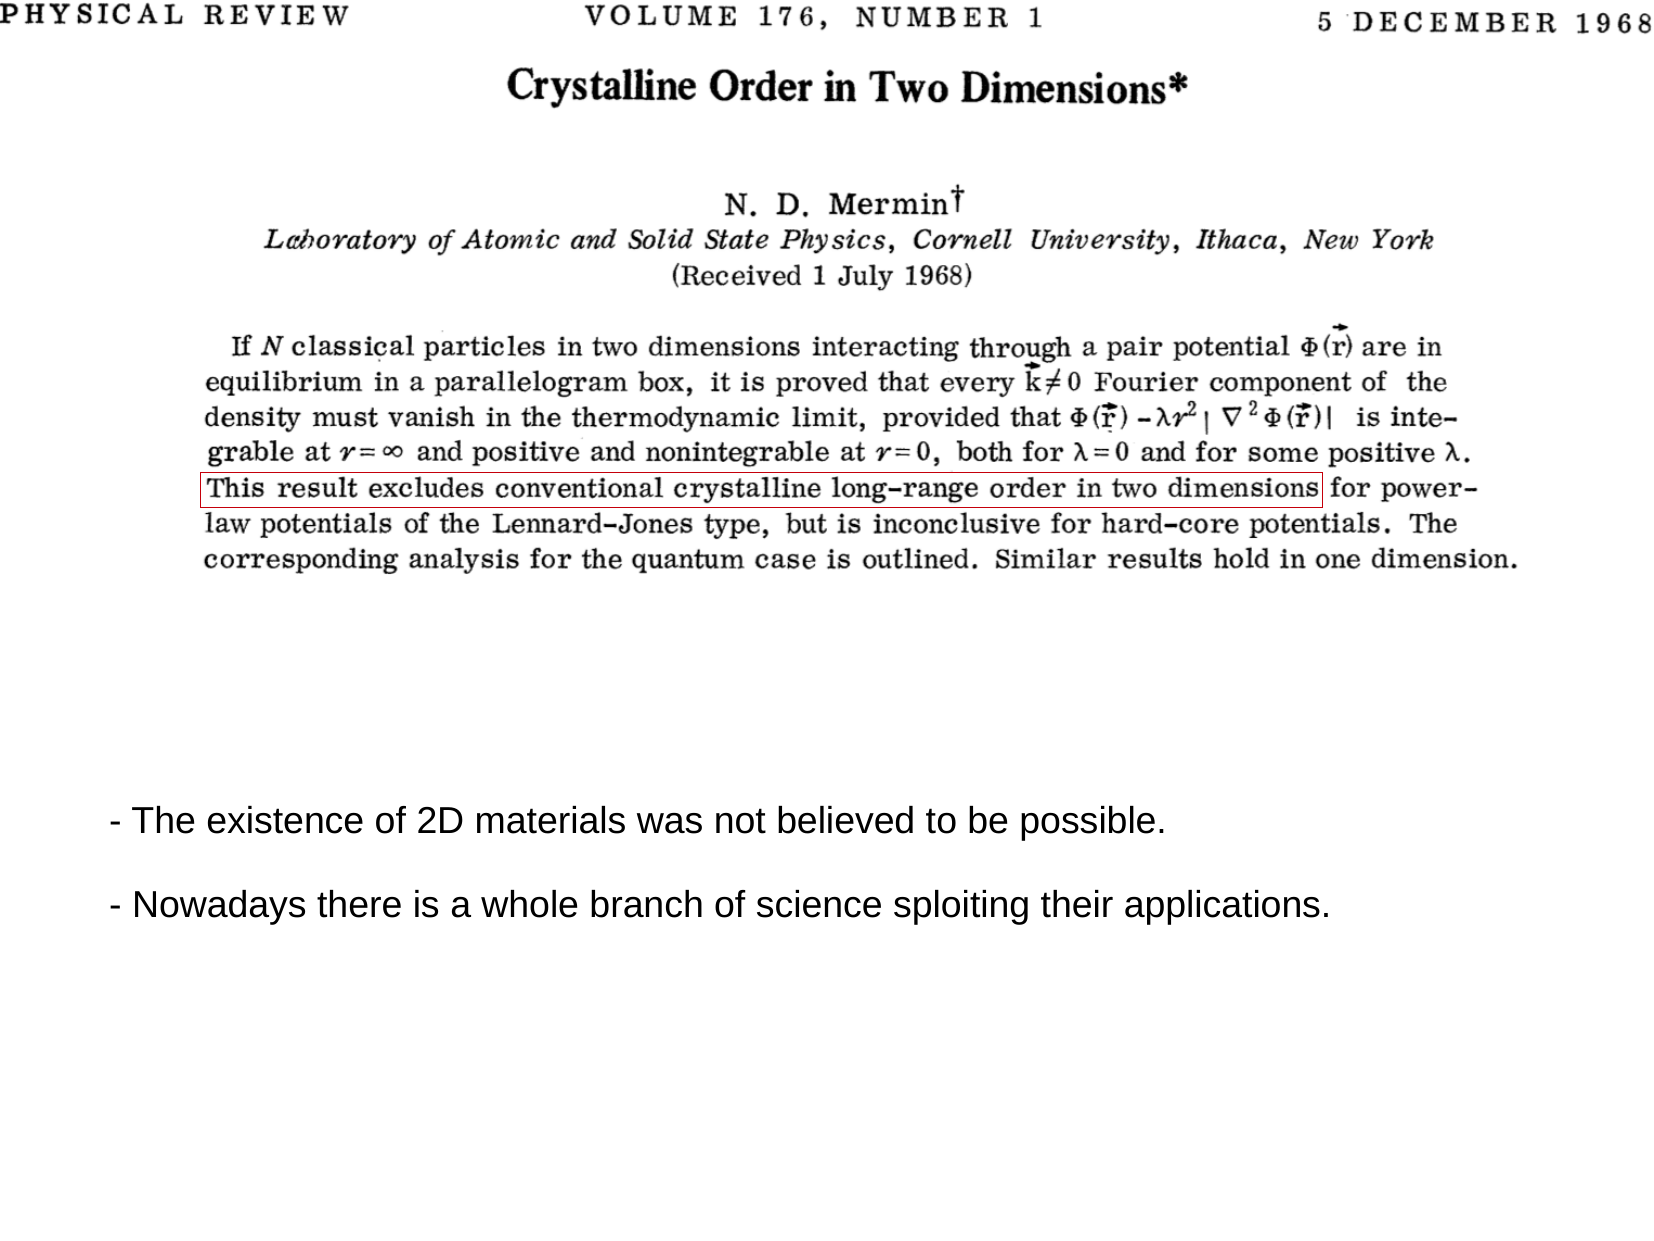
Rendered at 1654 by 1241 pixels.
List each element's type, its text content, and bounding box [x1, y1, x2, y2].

text_box [200, 472, 1323, 508]
text_box - The existence of 2D materials was not believed to be possible. - Nowadays there is a whole branch of science sploiting their applications. [94, 792, 1560, 934]
picture [0, 0, 1654, 575]
